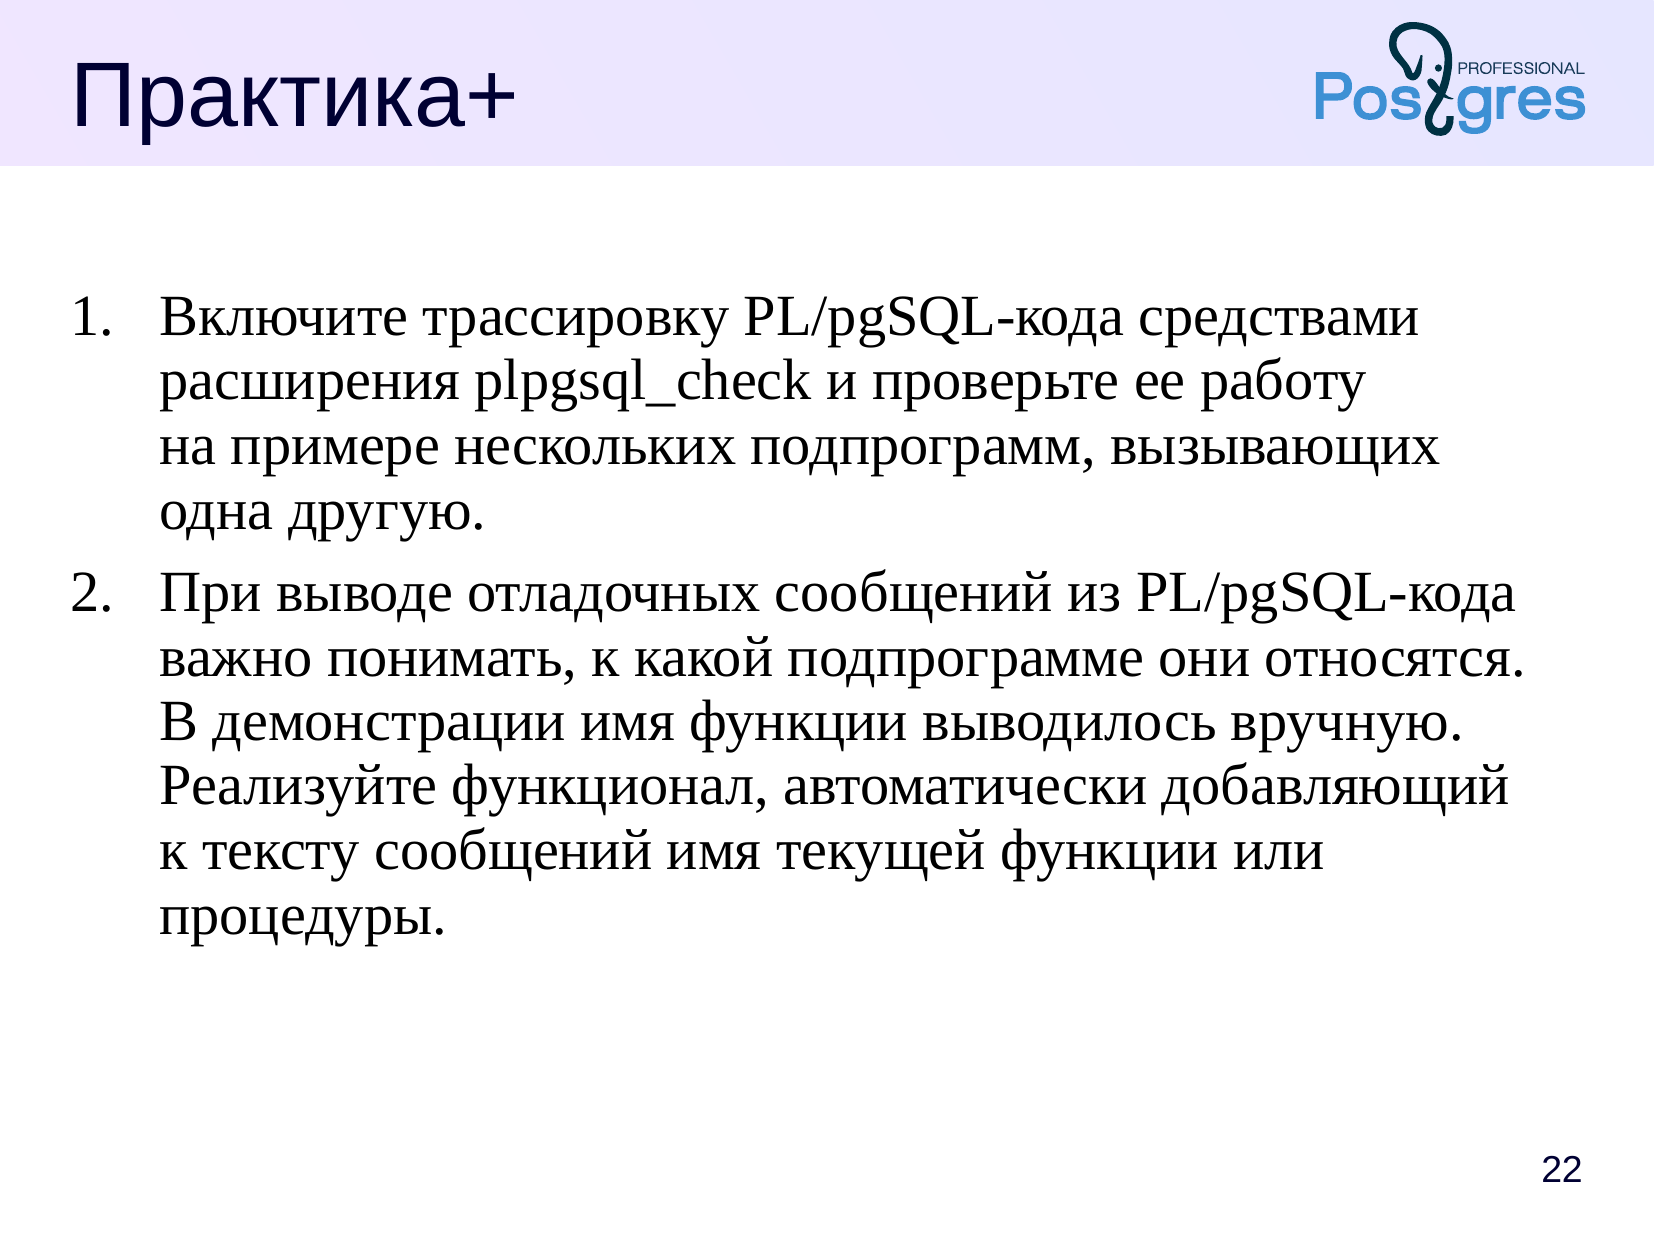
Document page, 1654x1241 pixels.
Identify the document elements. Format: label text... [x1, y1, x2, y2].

title Практика+ [70, 43, 1241, 147]
list Включите трассировку PL/pgSQL-кода средствами расширения plpgsql_check и проверьте ее работу на примере нескольких подпрограмм, вызывающих одна другую. При выводе отладочных сообщений из PL/pgSQL-кода важно понимать, к какой подпрограмме они относятся. В демонстрации имя функции выводилось вручную. Реализуйте функционал, автоматически добавляющий к тексту сообщений имя текущей функции или процедуры. [70, 283, 1583, 1134]
